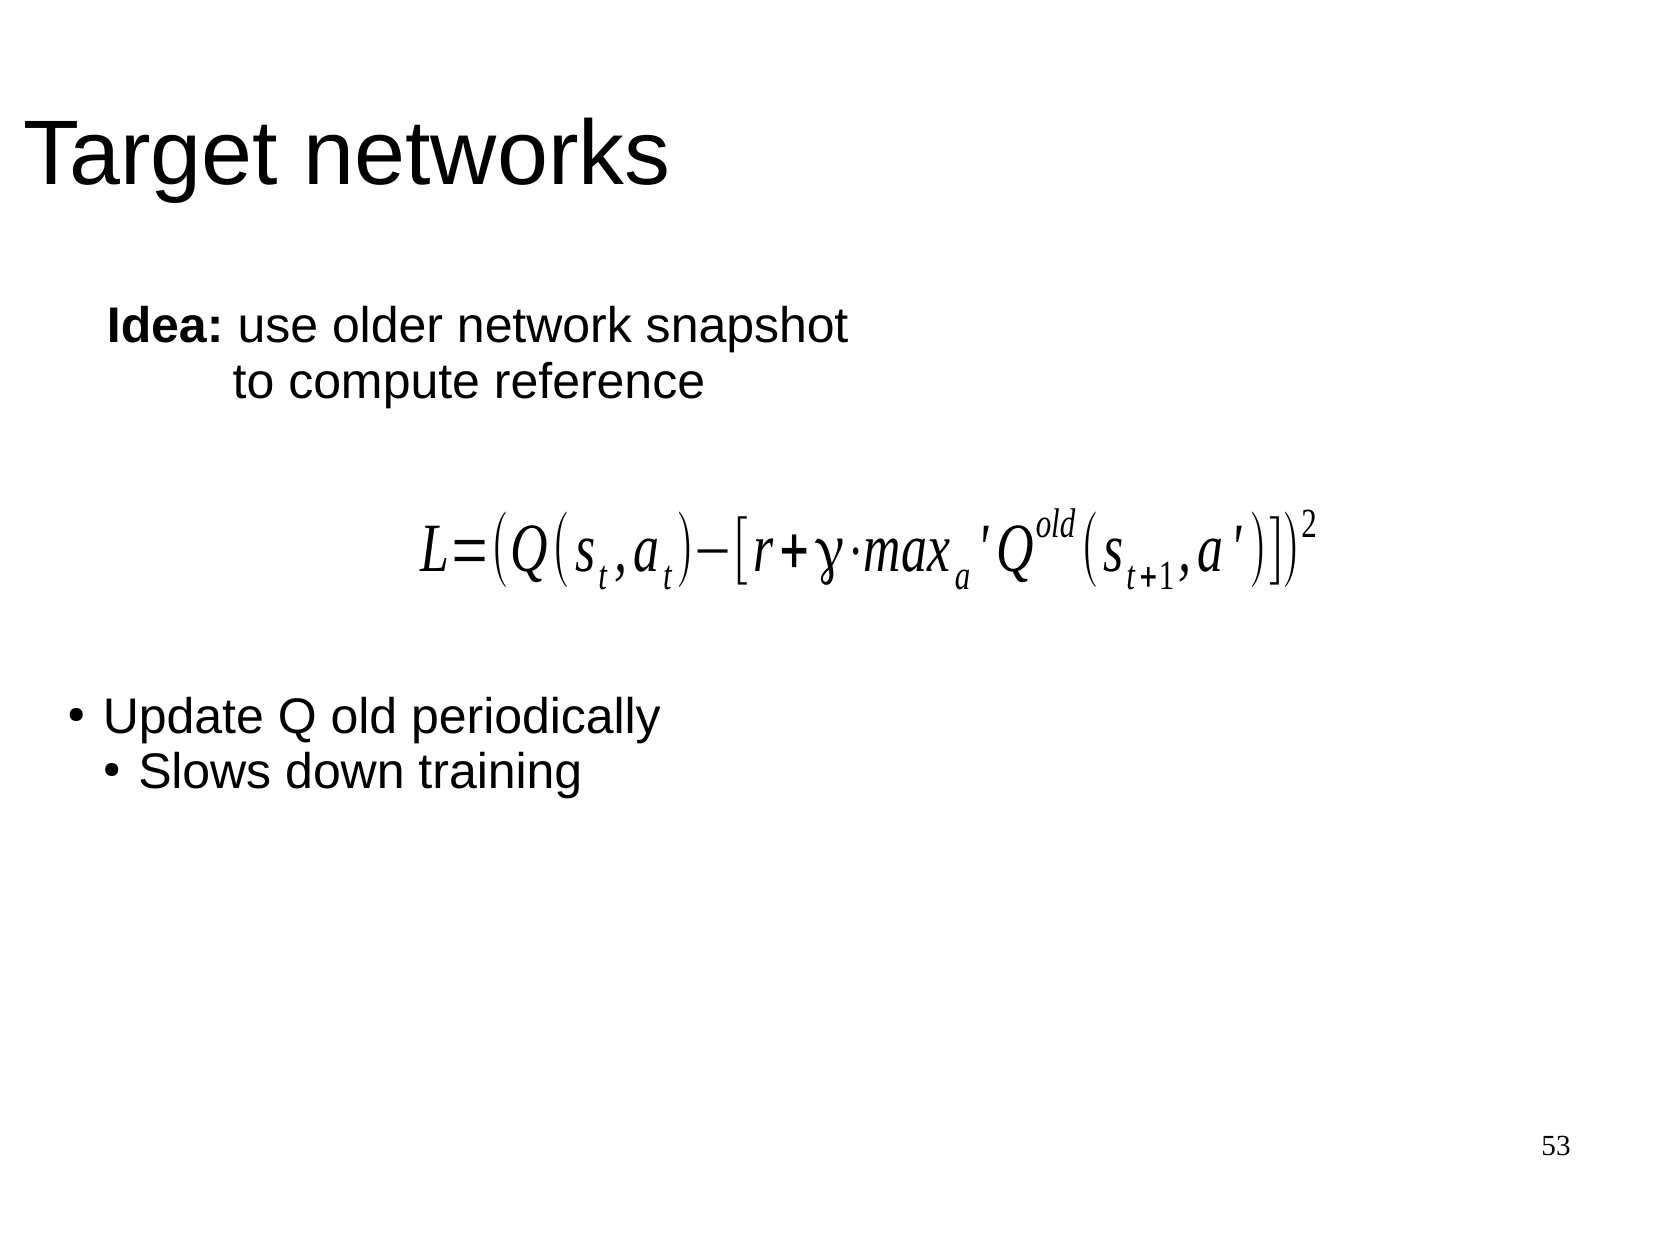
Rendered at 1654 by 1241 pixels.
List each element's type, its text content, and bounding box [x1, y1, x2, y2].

text_box Idea: use older network snapshot to compute reference Update Q old periodically Slows down training [17, 234, 921, 1165]
chart [403, 498, 1328, 597]
title Target networks [23, 49, 1512, 257]
